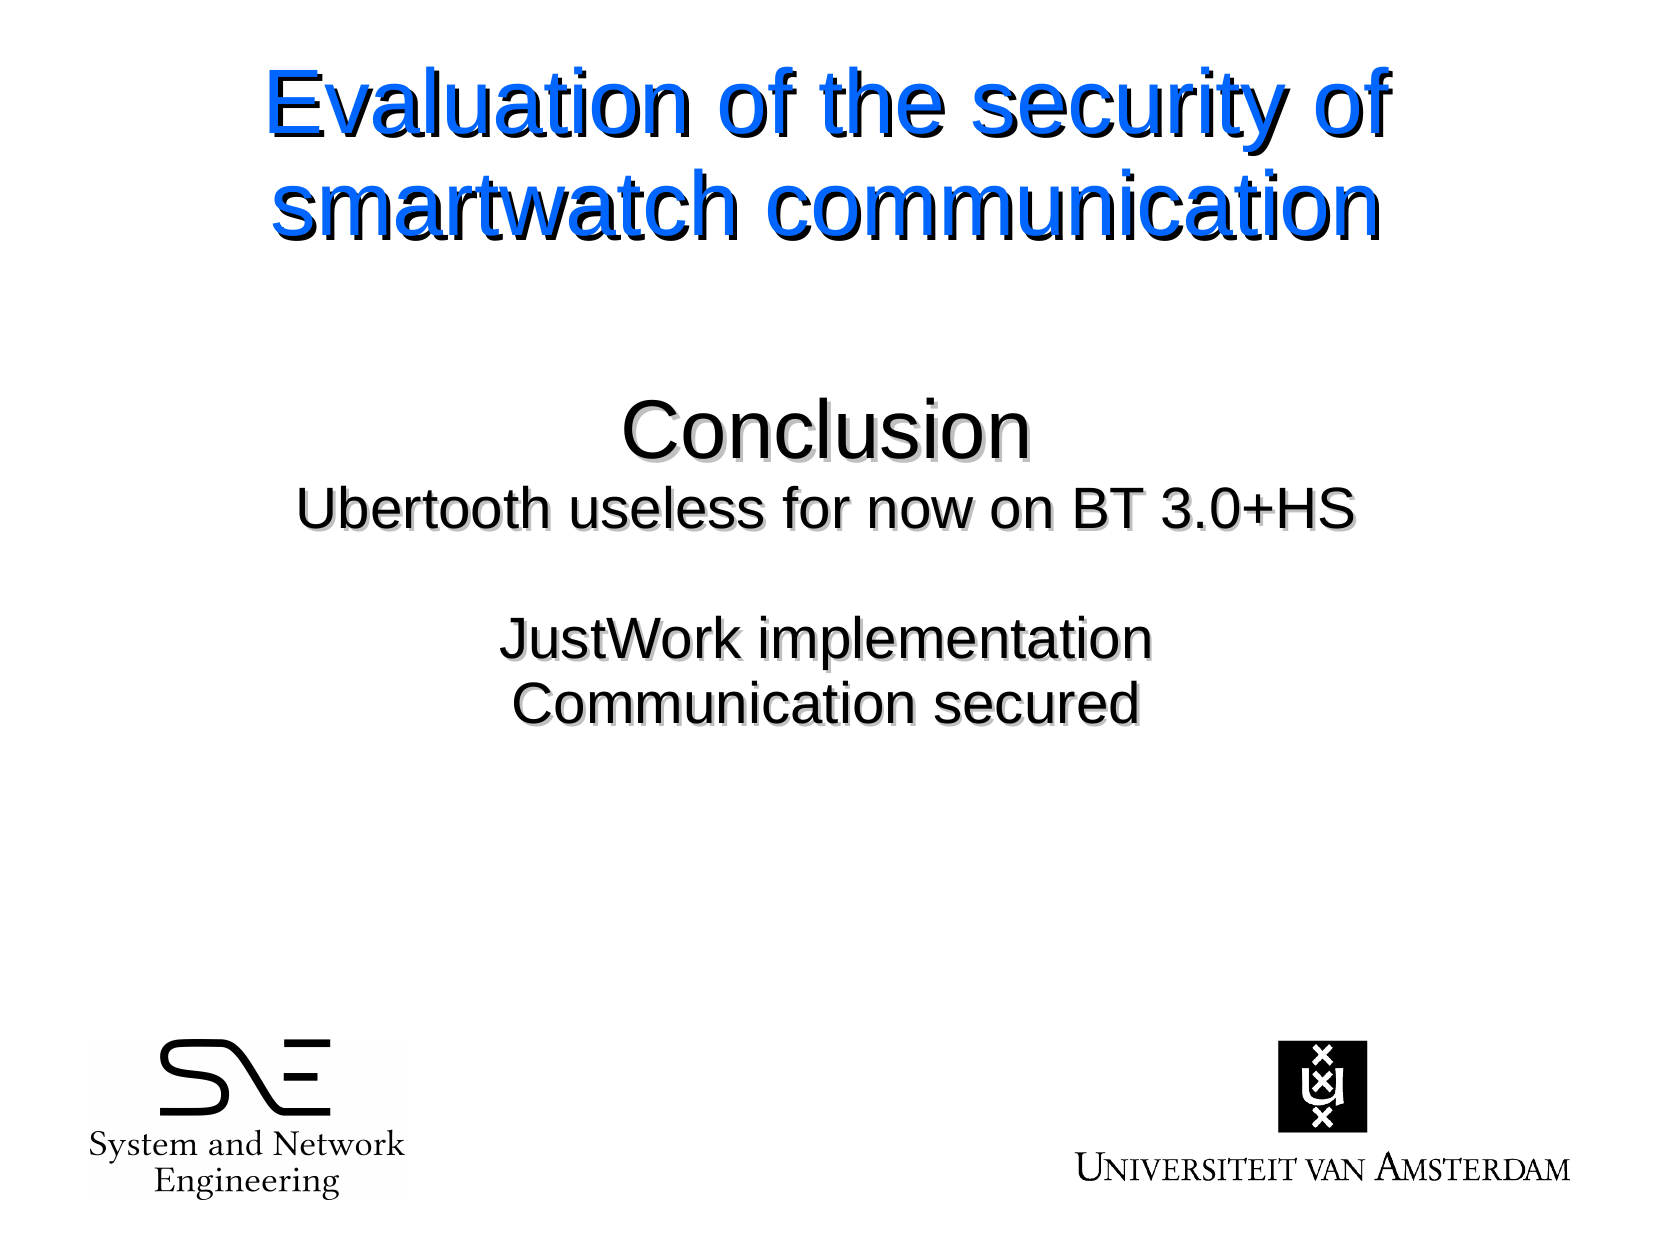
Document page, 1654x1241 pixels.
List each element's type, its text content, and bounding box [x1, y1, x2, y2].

title Evaluation of the security of smartwatch communication [82, 49, 1571, 257]
picture [1068, 1034, 1576, 1187]
picture [90, 1039, 405, 1201]
subtitle Conclusion Ubertooth useless for now on BT 3.0+HS JustWork implementation Communication secured [82, 290, 1571, 1010]
